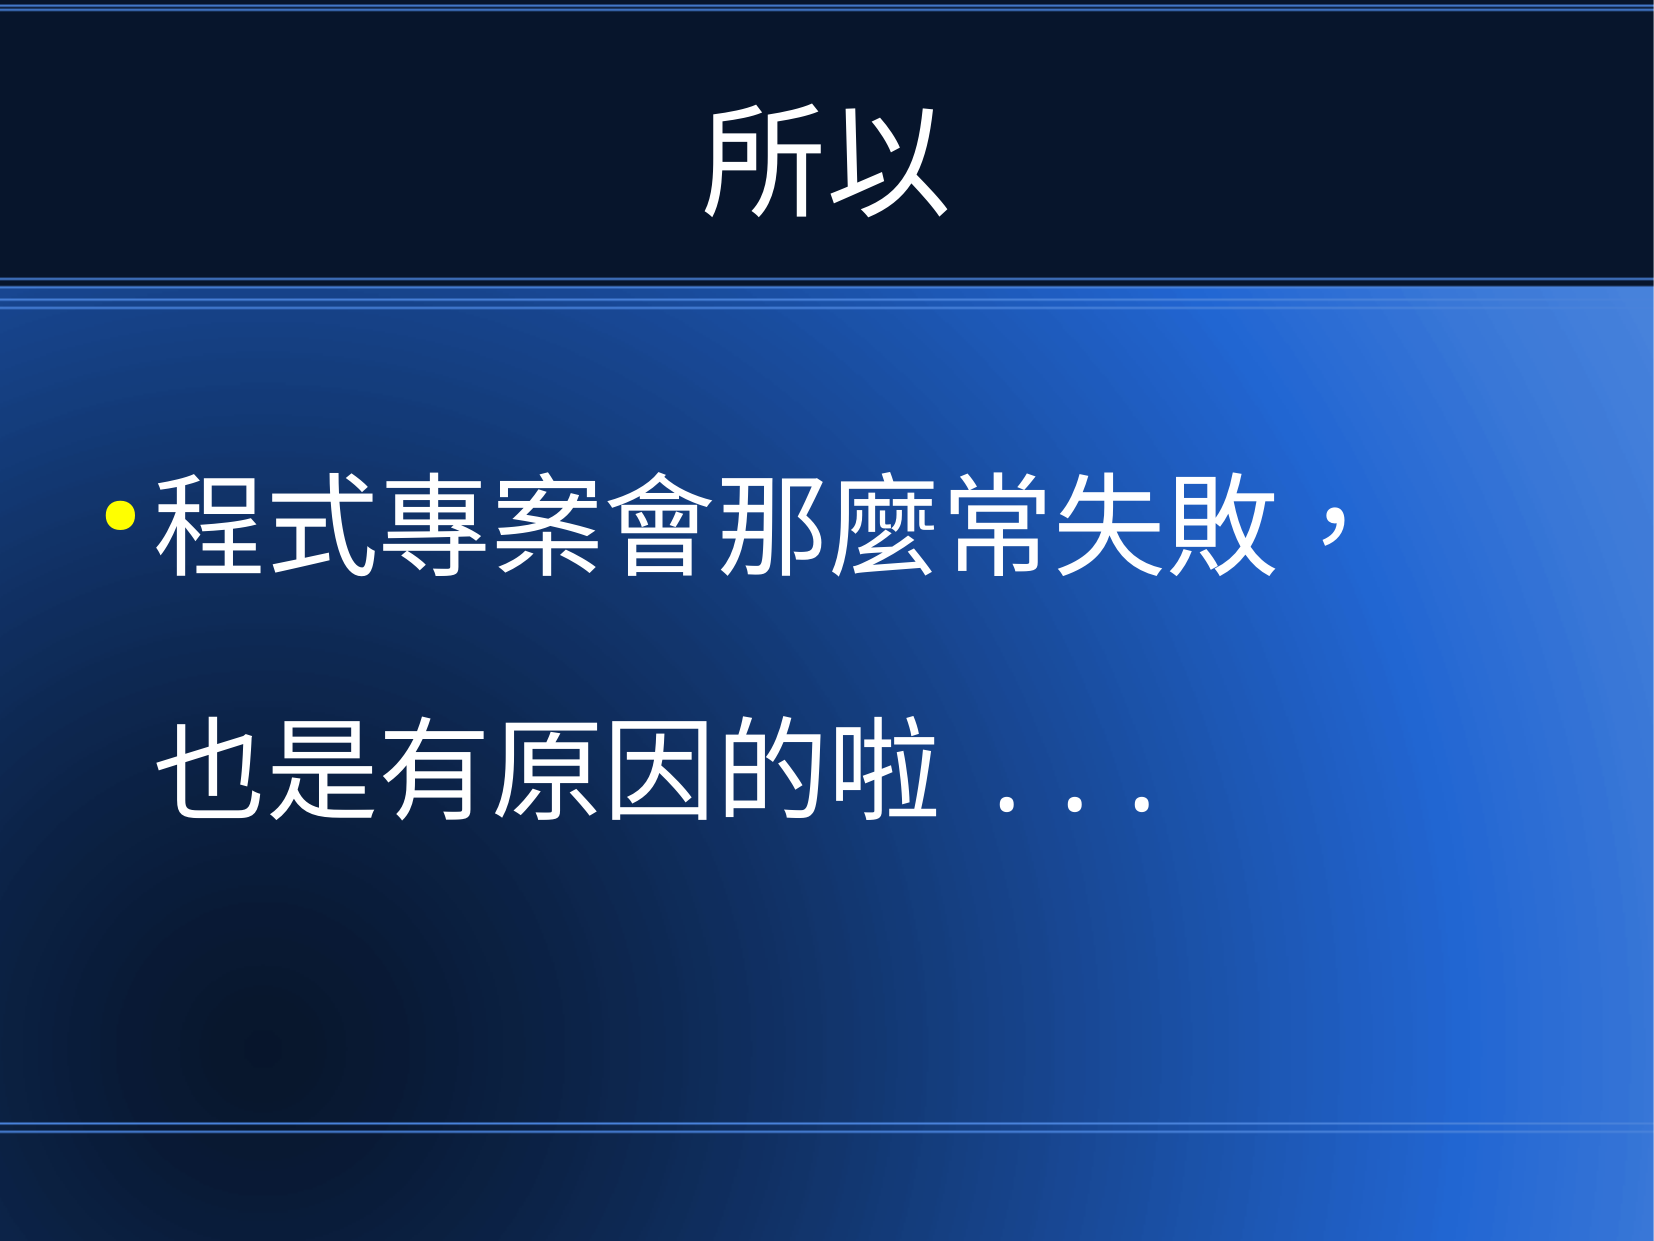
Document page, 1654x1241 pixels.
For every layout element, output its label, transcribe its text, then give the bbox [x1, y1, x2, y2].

title 所以 [82, 49, 1571, 257]
picture [0, 0, 1654, 1241]
list 程式專案會那麼常失敗， 也是有原因的啦... [82, 355, 1571, 1241]
